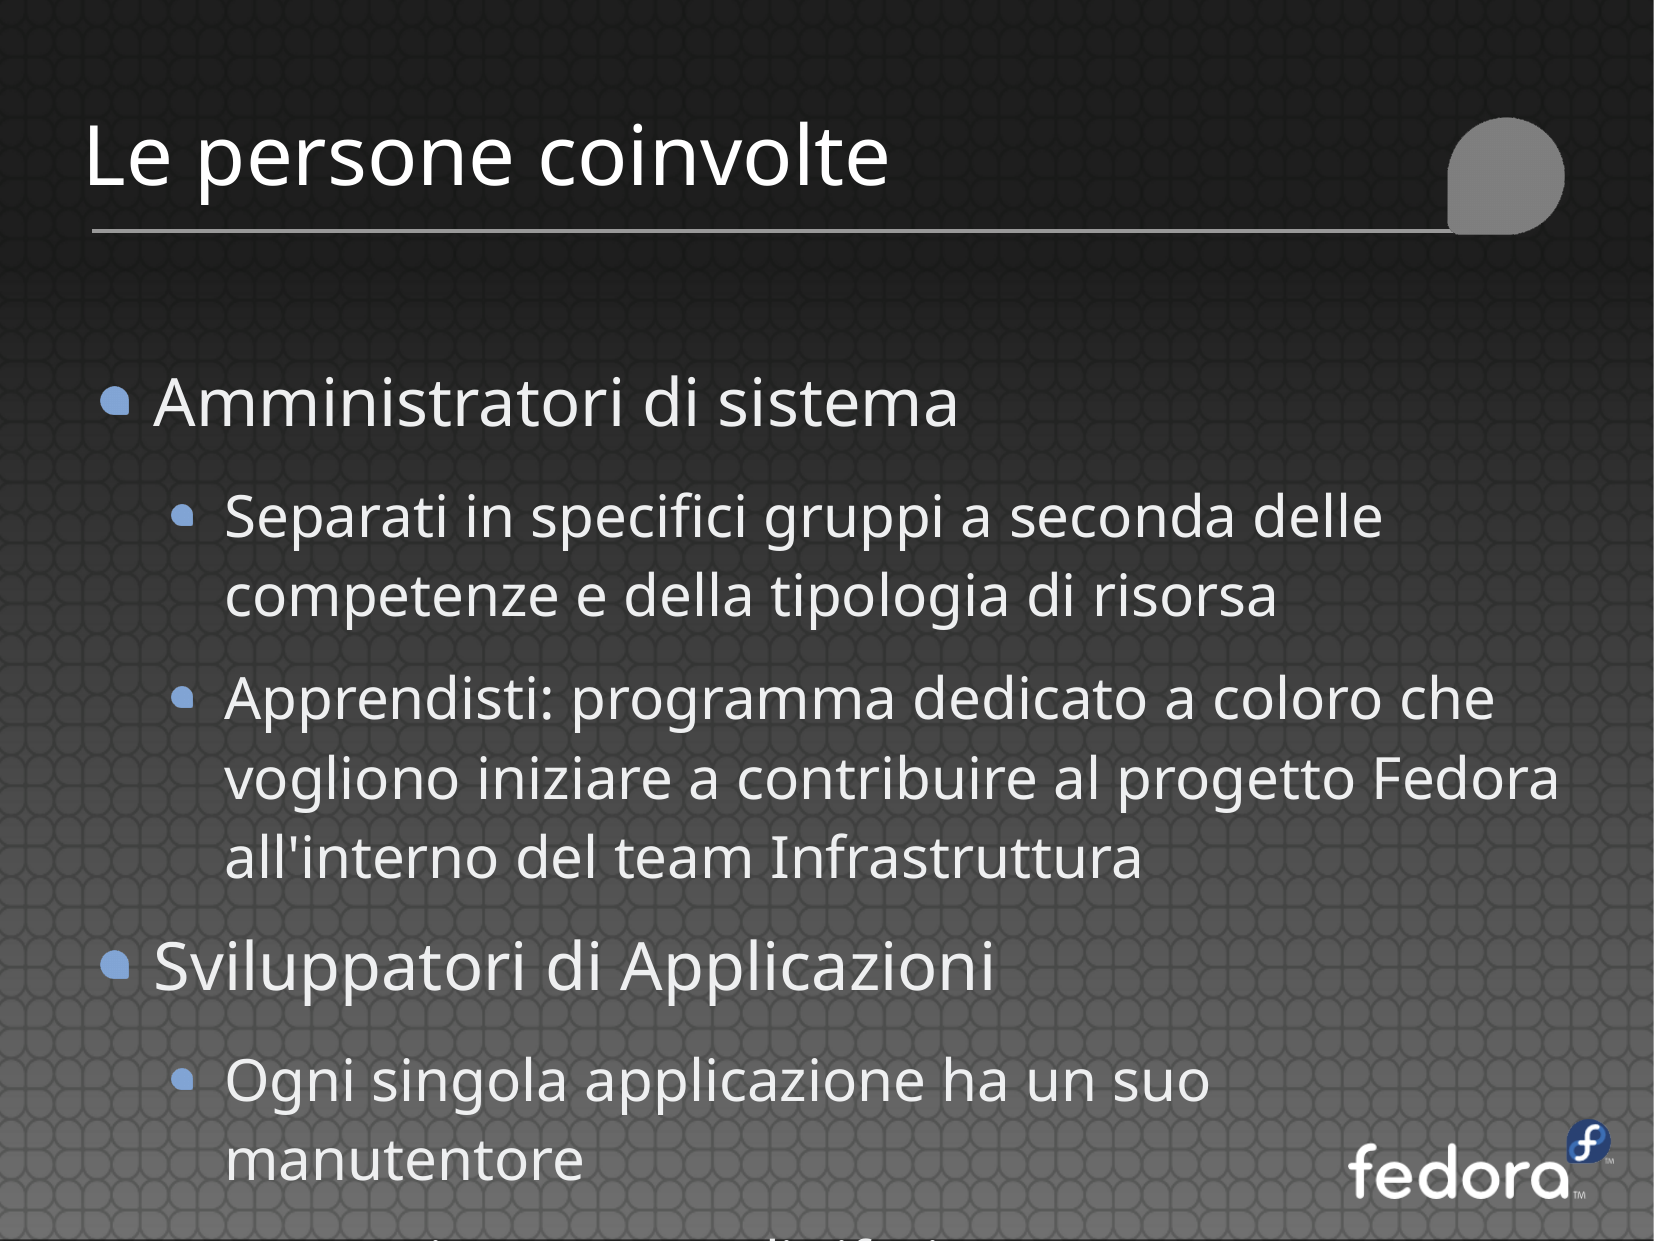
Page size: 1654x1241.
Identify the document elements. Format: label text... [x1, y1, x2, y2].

picture [0, 0, 1654, 1241]
title Le persone coinvolte [82, 49, 1571, 257]
list Amministratori di sistema Separati in specifici gruppi a seconda delle competenze e della tipologia di risorsa Apprendisti: programma dedicato a coloro che vogliono iniziare a contribuire al progetto Fedora all'interno del team Infrastruttura Sviluppatori di Applicazioni Ogni singola applicazione ha un suo manutentore Progetti Upstream di riferimento [82, 355, 1571, 1174]
